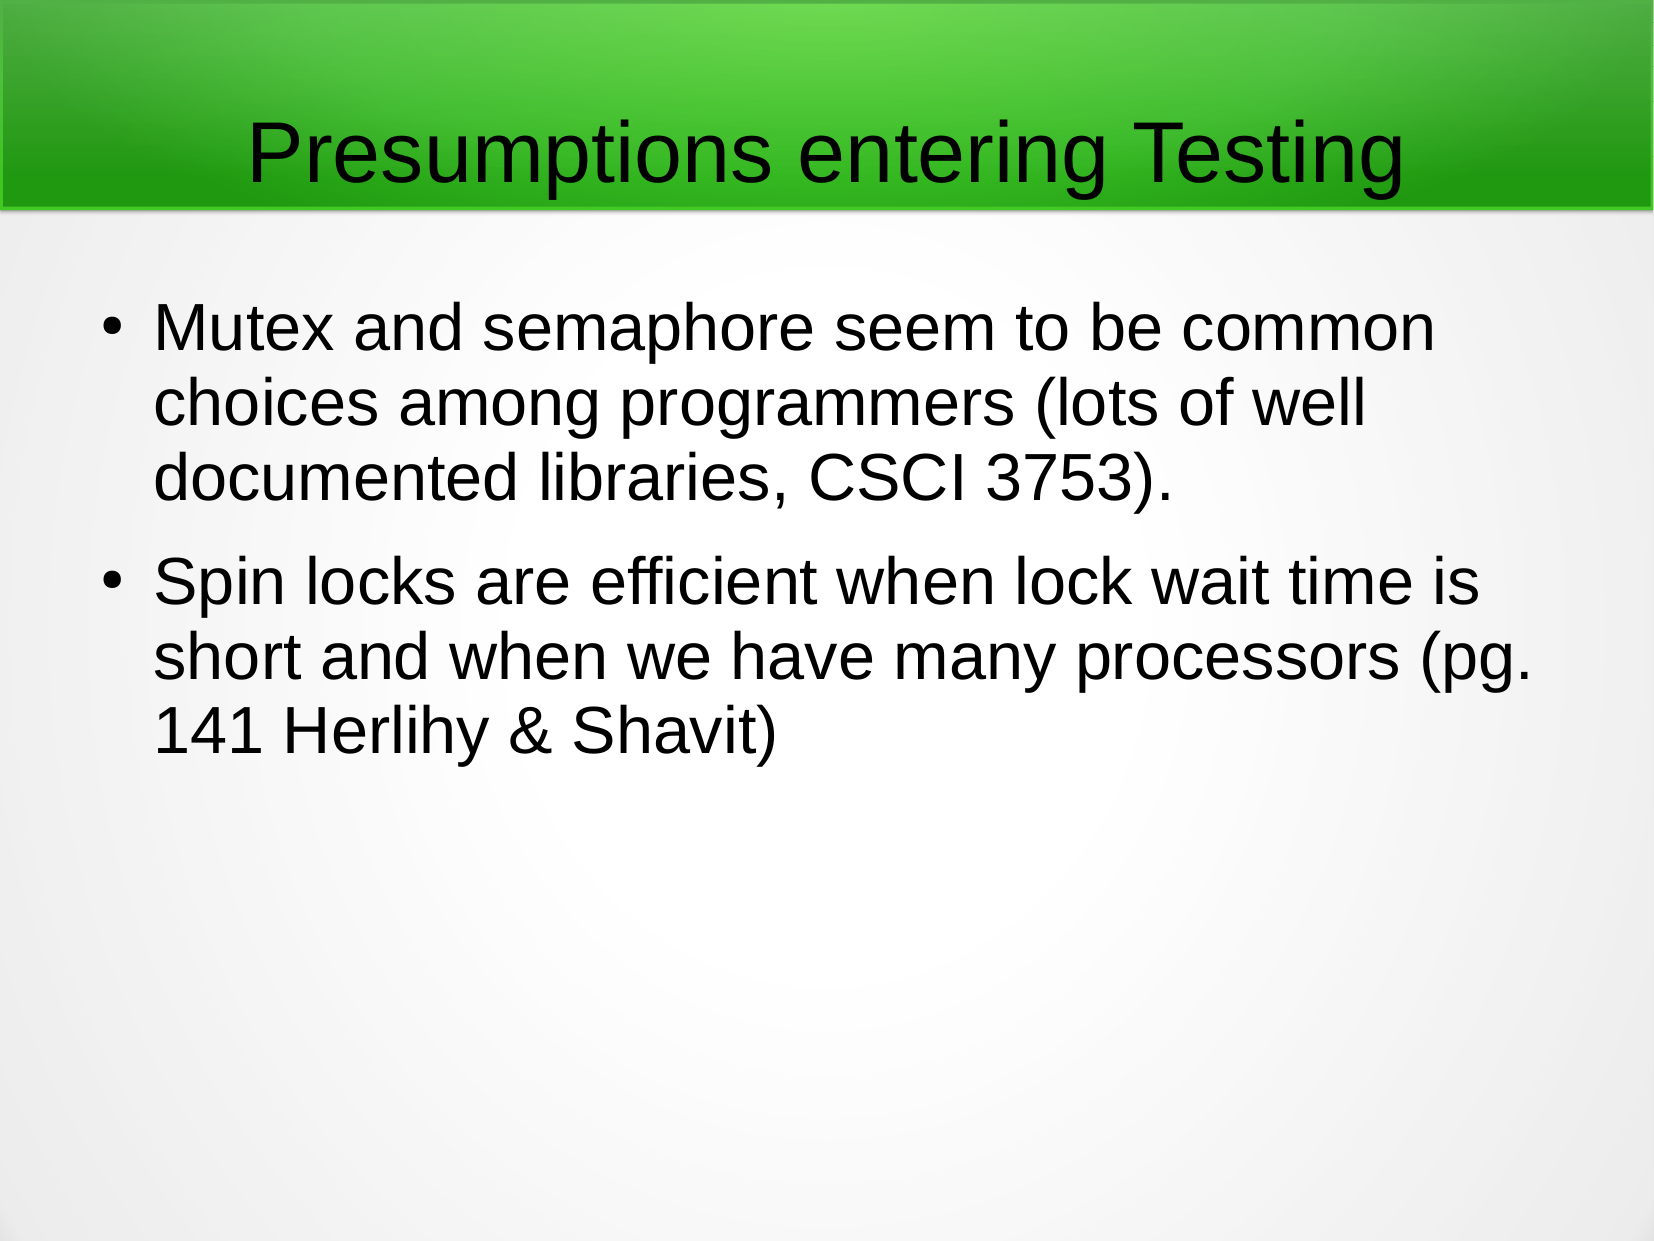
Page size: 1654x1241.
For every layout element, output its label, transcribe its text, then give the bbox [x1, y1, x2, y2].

title Presumptions entering Testing [82, 49, 1571, 257]
list Mutex and semaphore seem to be common choices among programmers (lots of well documented libraries, CSCI 3753). Spin locks are efficient when lock wait time is short and when we have many processors (pg. 141 Herlihy & Shavit) [82, 290, 1571, 1010]
